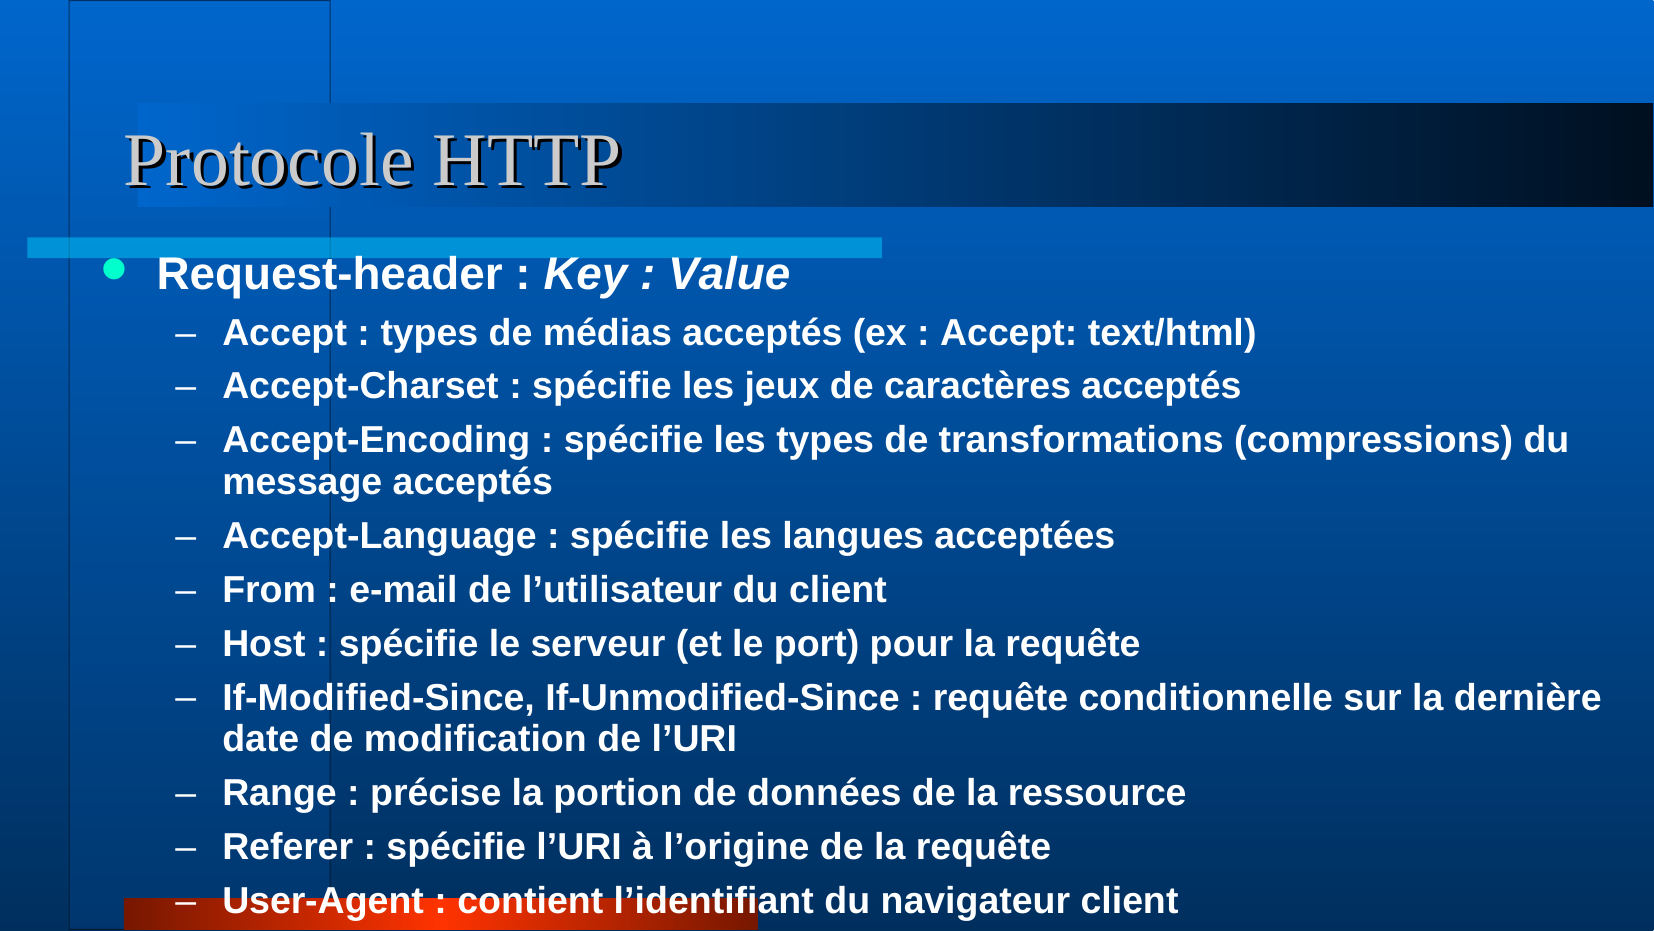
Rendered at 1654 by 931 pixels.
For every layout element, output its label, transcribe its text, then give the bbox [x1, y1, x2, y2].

title Protocole HTTP [123, 62, 1530, 248]
list Request-header : Key : Value Accept : types de médias acceptés (ex : Accept: text/html) Accept-Charset : spécifie les jeux de caractères acceptés Accept-Encoding : spécifie les types de transformations (compressions) du message acceptés Accept-Language : spécifie les langues acceptées From : e-mail de l’utilisateur du client Host : spécifie le serveur (et le port) pour la requête If-Modified-Since, If-Unmodified-Since : requête conditionnelle sur la dernière date de modification de l’URI Range : précise la portion de données de la ressource Referer : spécifie l’URI à l’origine de la requête User-Agent : contient l’identifiant du navigateur client [100, 248, 1625, 922]
